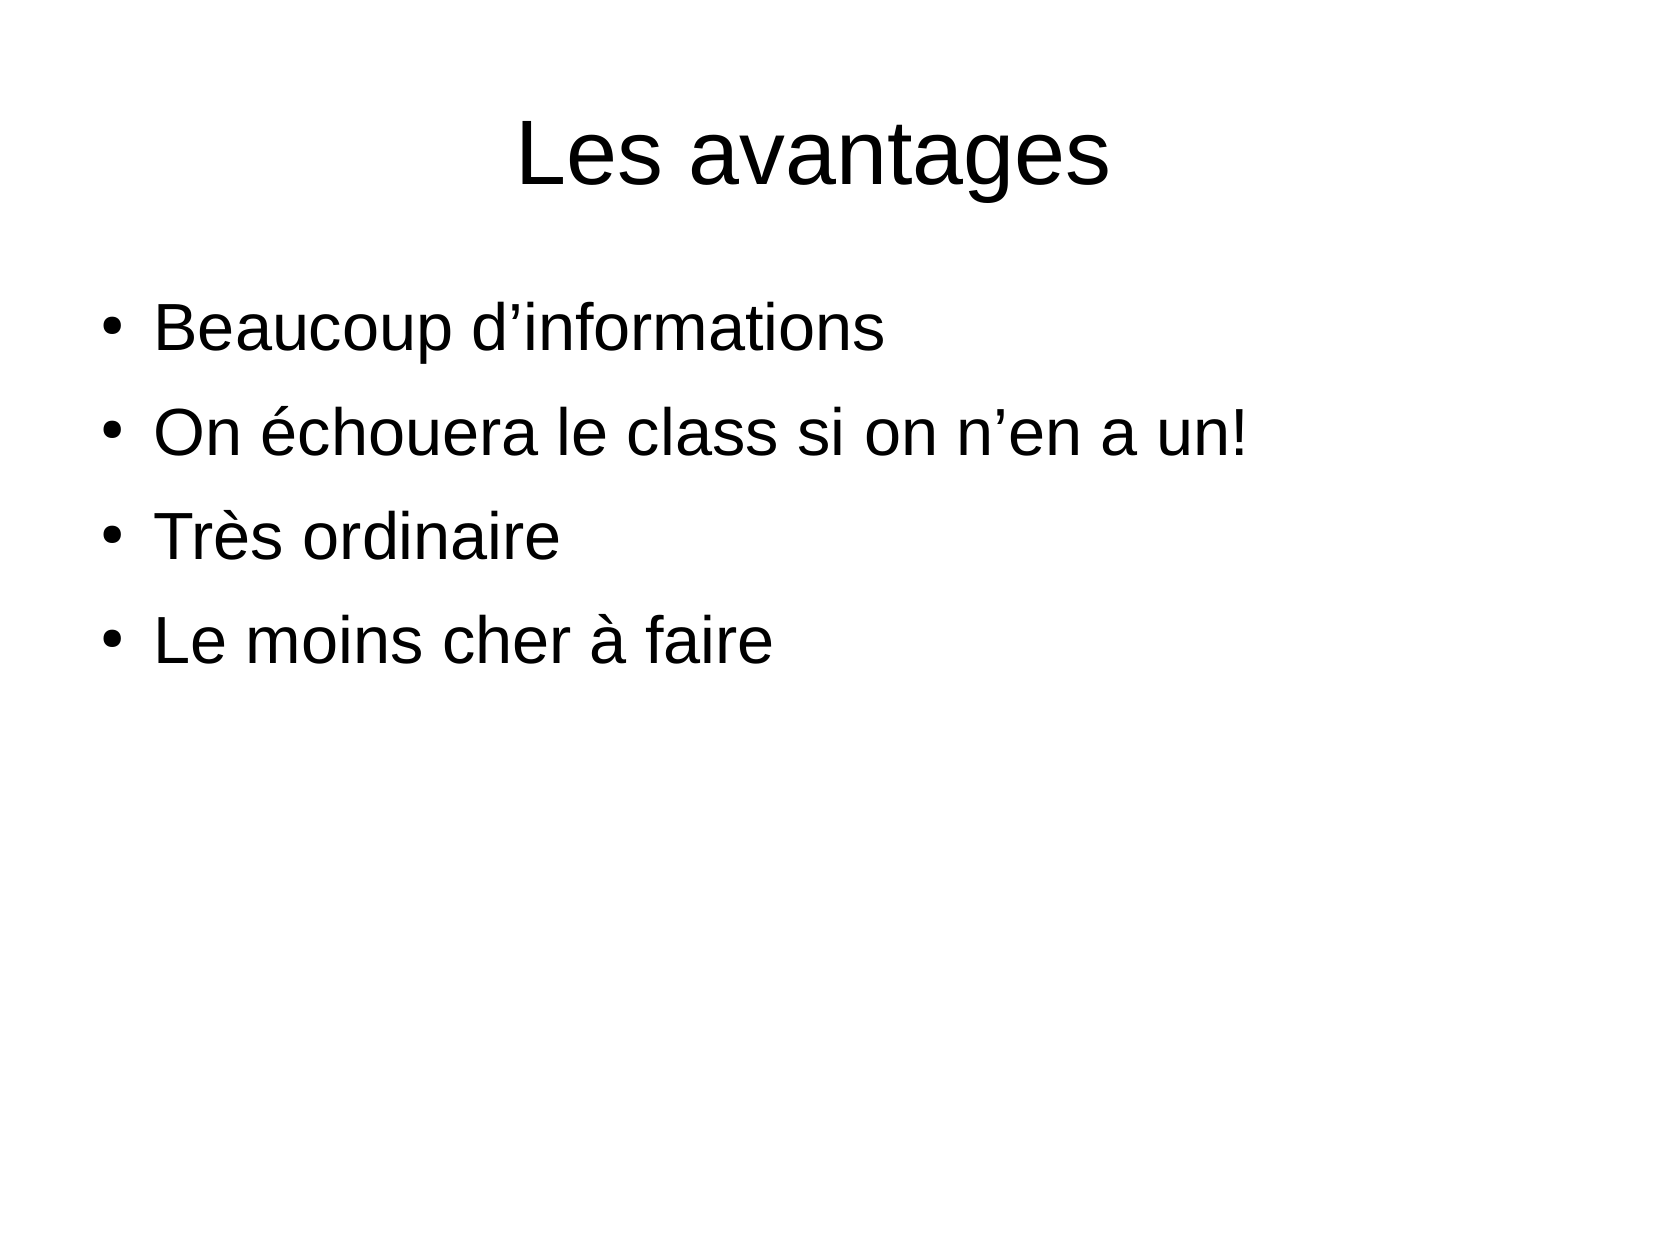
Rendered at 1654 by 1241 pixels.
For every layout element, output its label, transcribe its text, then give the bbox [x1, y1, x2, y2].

title Les avantages [82, 49, 1571, 257]
list Beaucoup d’informations On échouera le class si on n’en a un! Très ordinaire Le moins cher à faire [82, 290, 1571, 1010]
